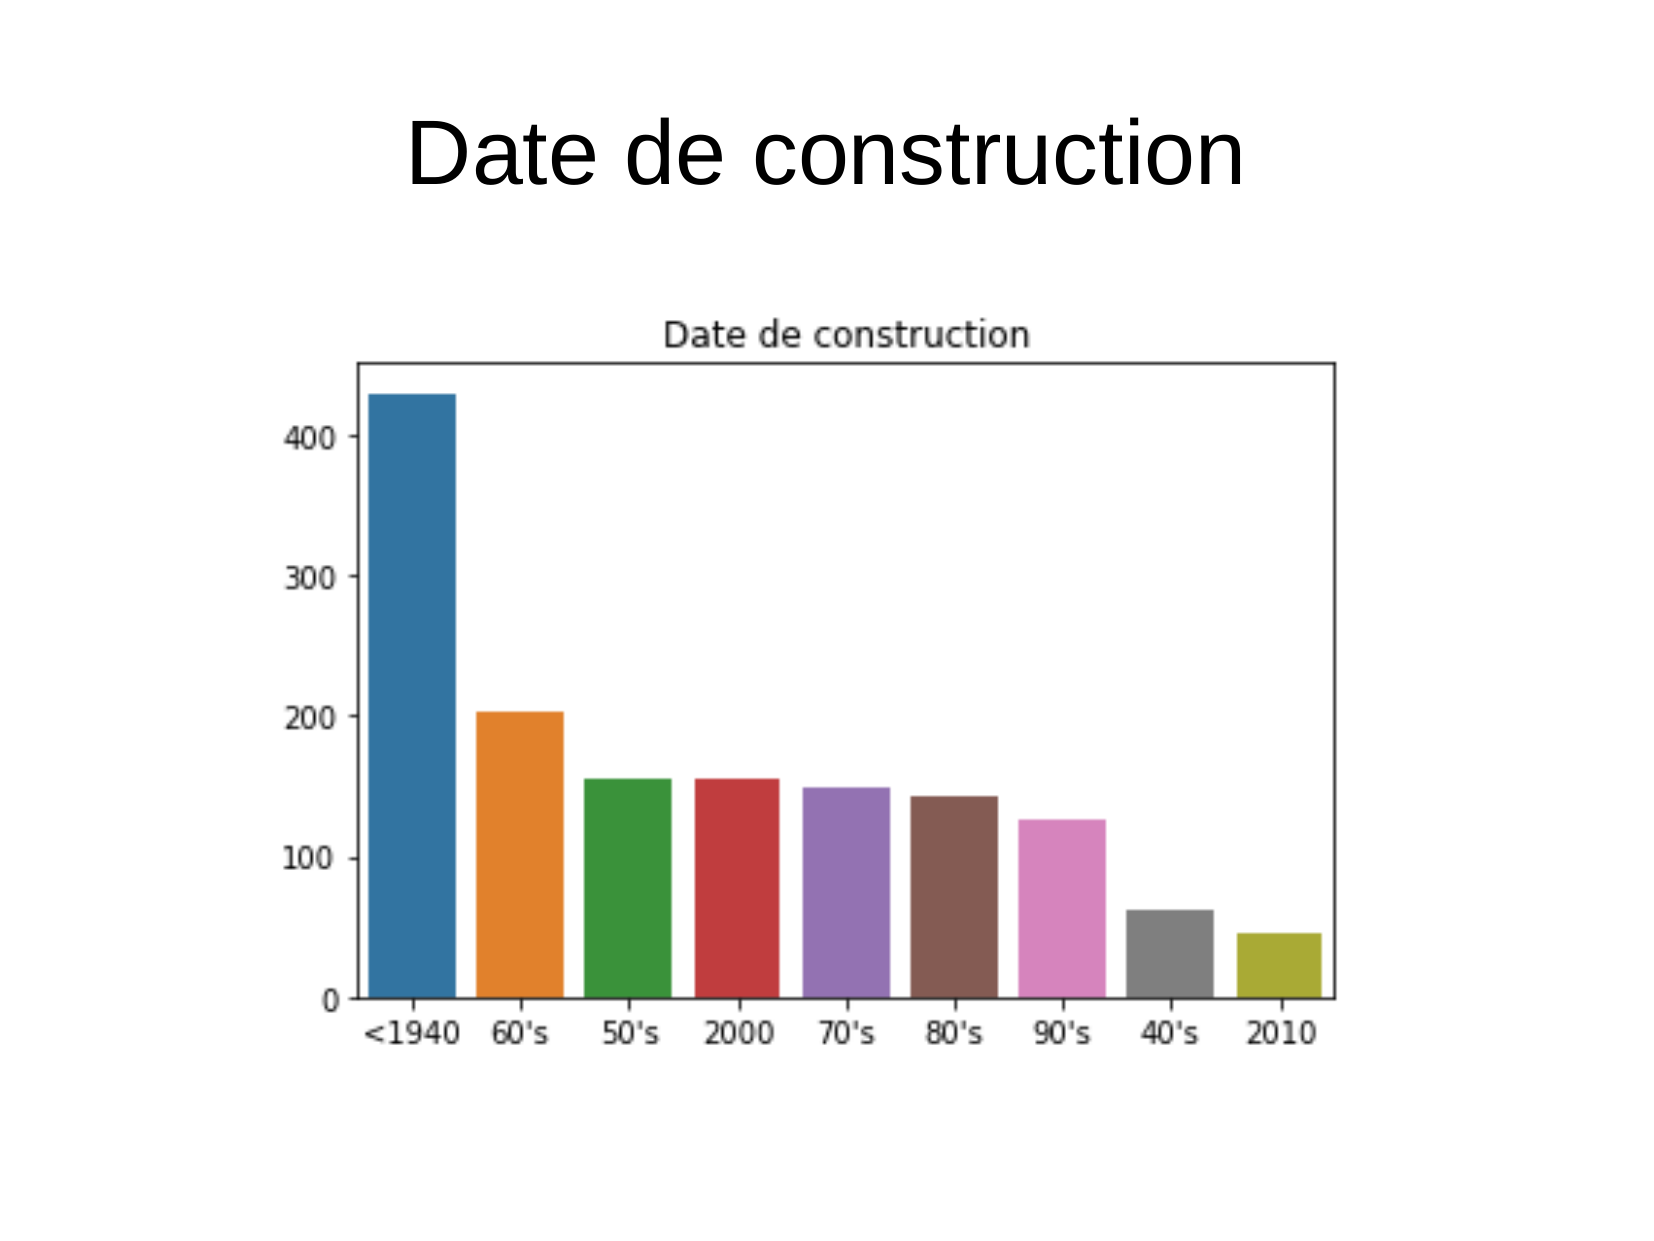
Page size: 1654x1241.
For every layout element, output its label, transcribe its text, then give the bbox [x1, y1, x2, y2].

title Date de construction [82, 49, 1571, 257]
picture [279, 290, 1375, 1109]
